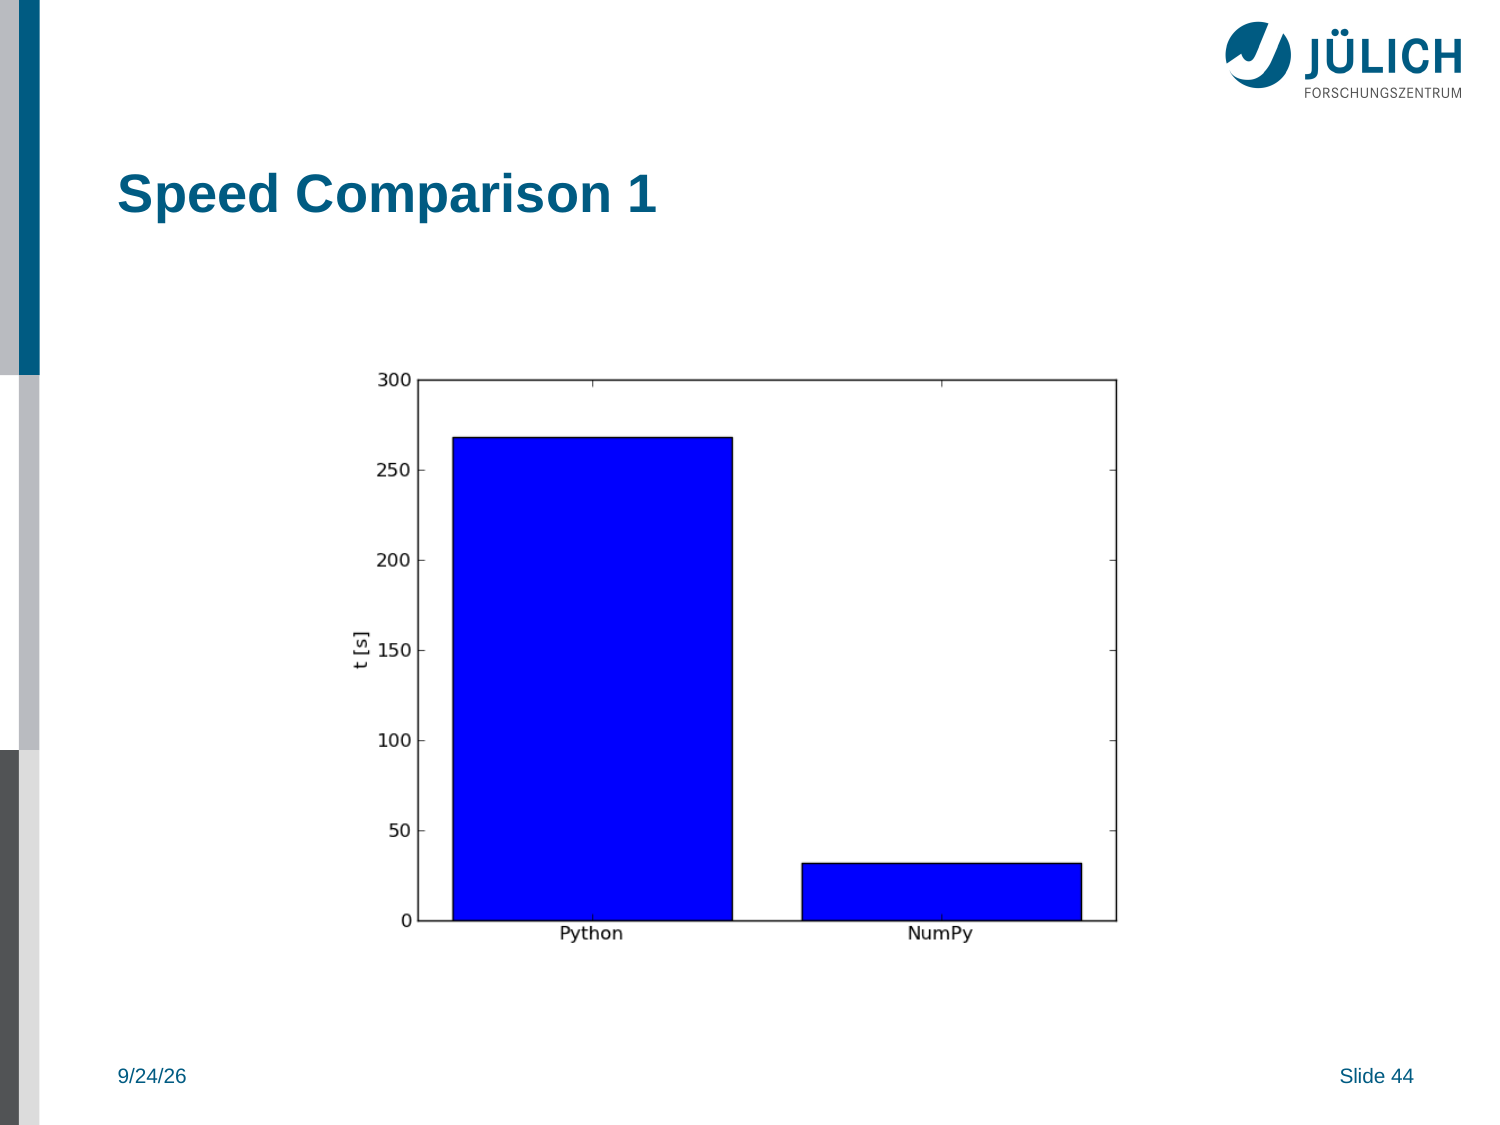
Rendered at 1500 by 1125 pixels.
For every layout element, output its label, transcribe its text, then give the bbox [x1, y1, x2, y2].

picture [1224, 20, 1461, 98]
title Speed Comparison 1 [117, 99, 1393, 288]
picture [305, 312, 1206, 988]
